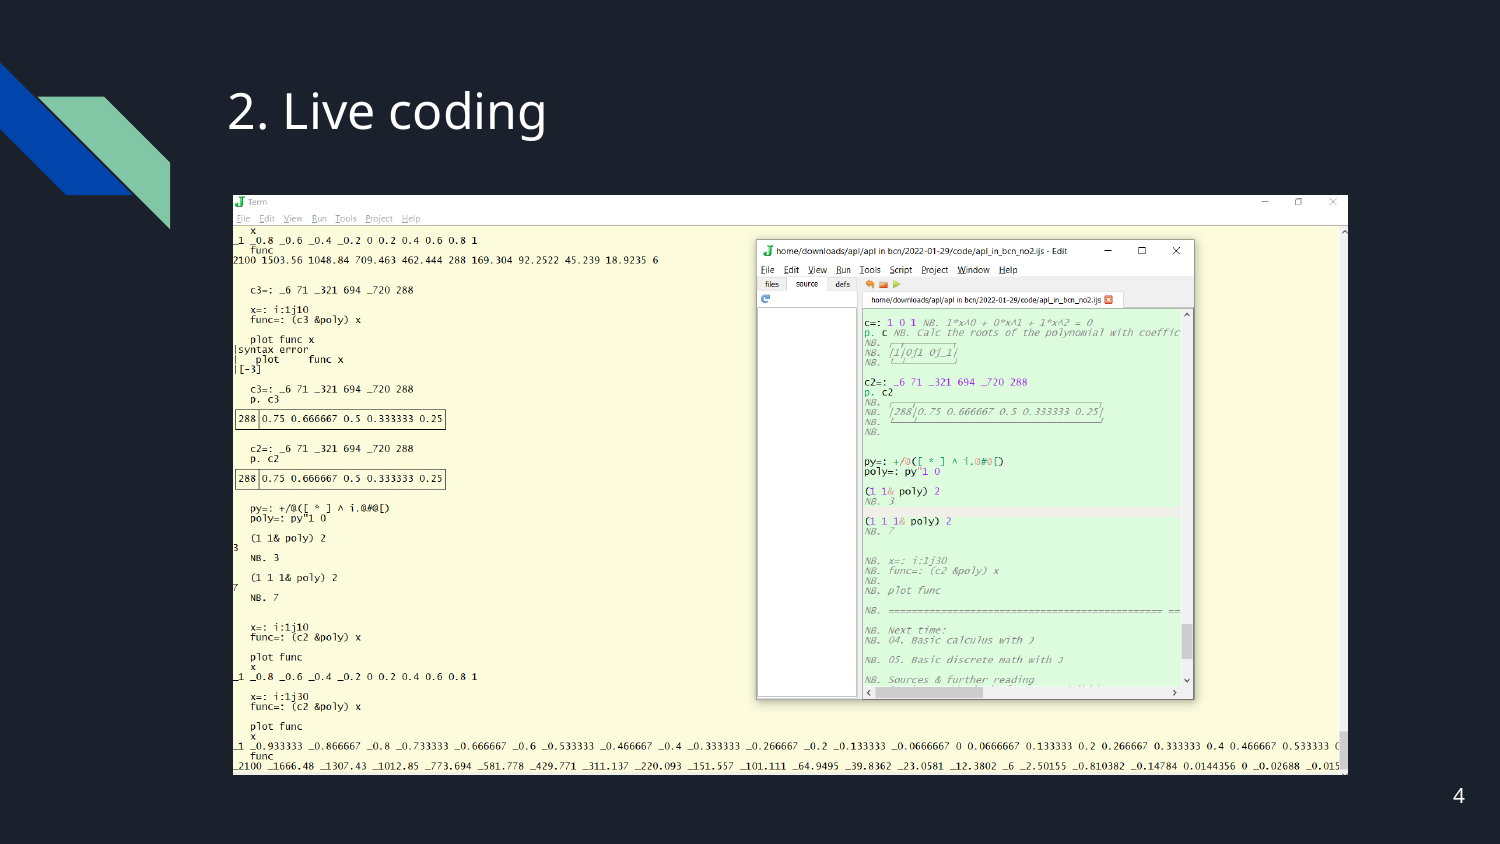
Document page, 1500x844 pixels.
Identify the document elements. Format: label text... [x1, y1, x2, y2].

picture [233, 195, 1348, 775]
title 2. Live coding [212, 64, 1368, 215]
slide_number <number> [1389, 764, 1480, 830]
